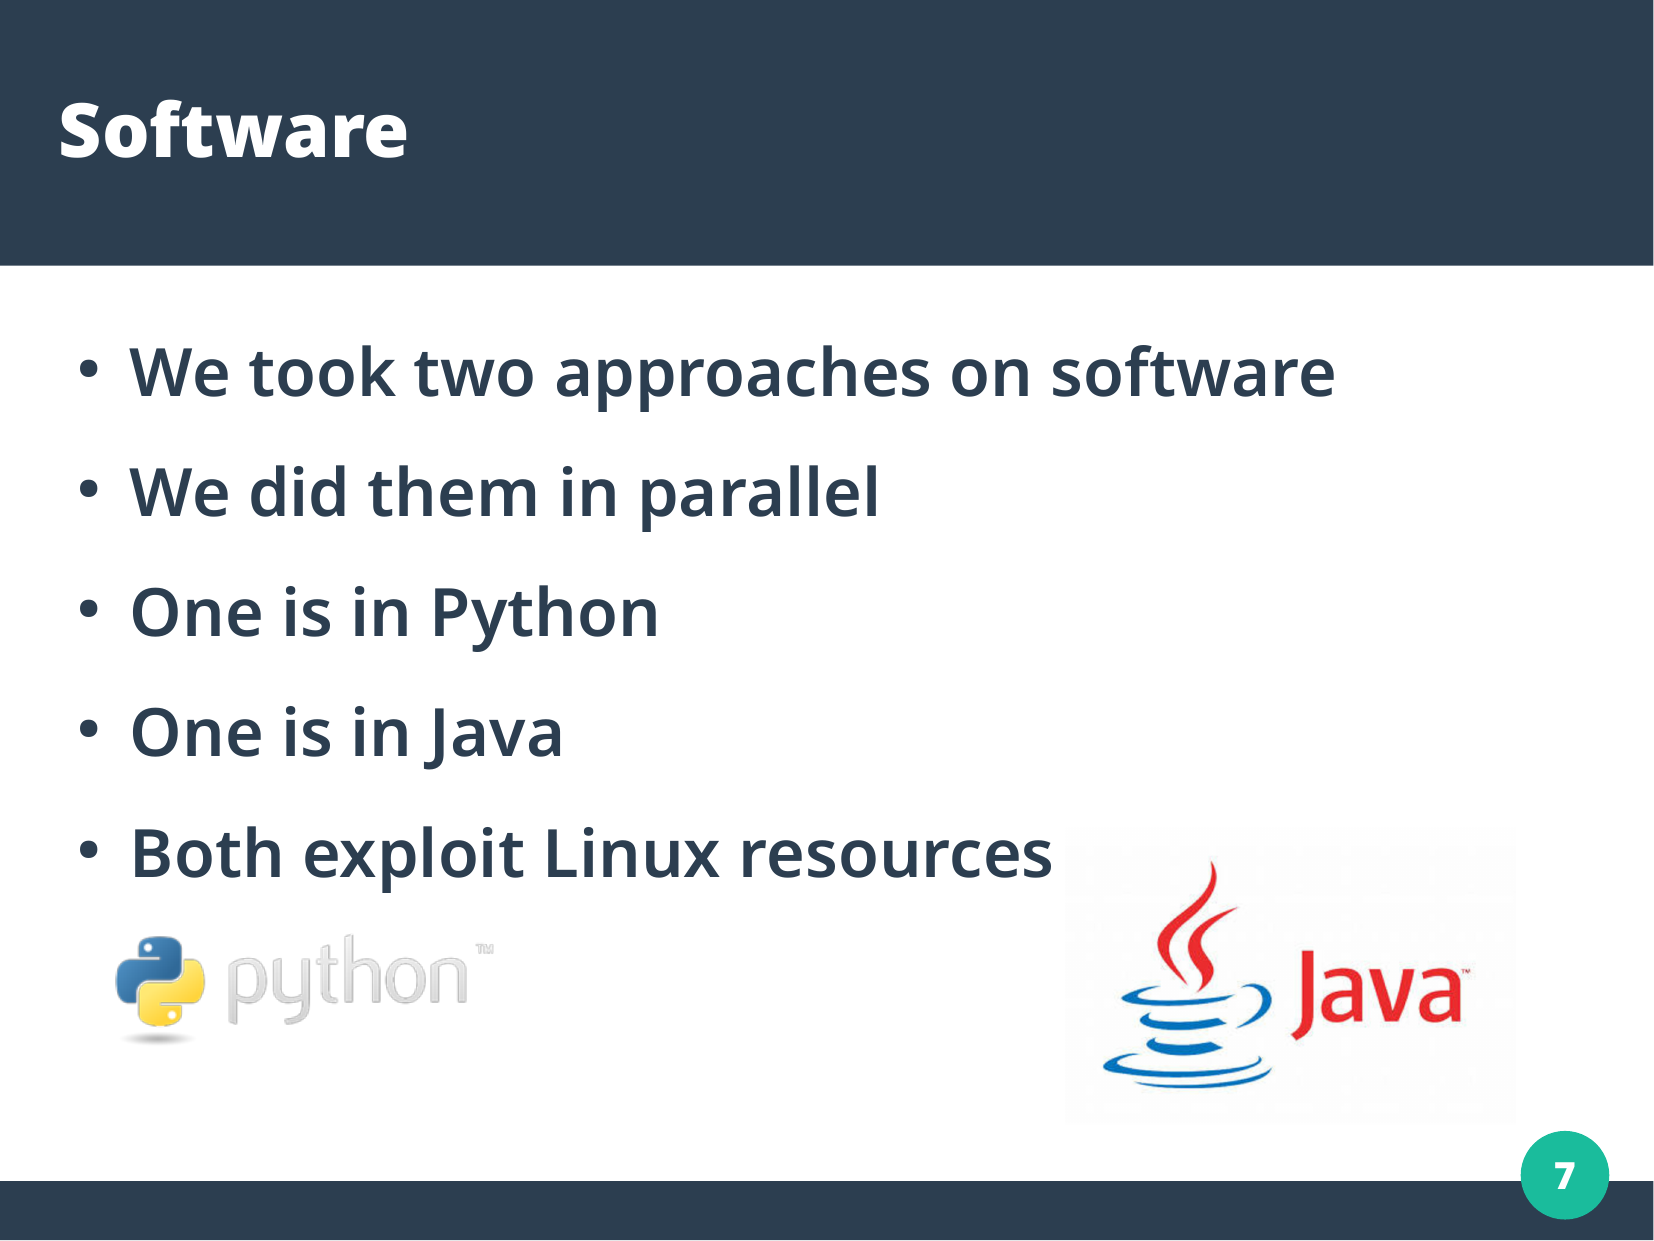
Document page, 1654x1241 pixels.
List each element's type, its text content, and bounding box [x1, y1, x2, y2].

list We took two approaches on software We did them in parallel One is in Python One is in Java Both exploit Linux resources [59, 324, 1595, 1152]
title Software [59, 49, 1595, 207]
picture [1065, 827, 1516, 1126]
picture [105, 921, 559, 1051]
